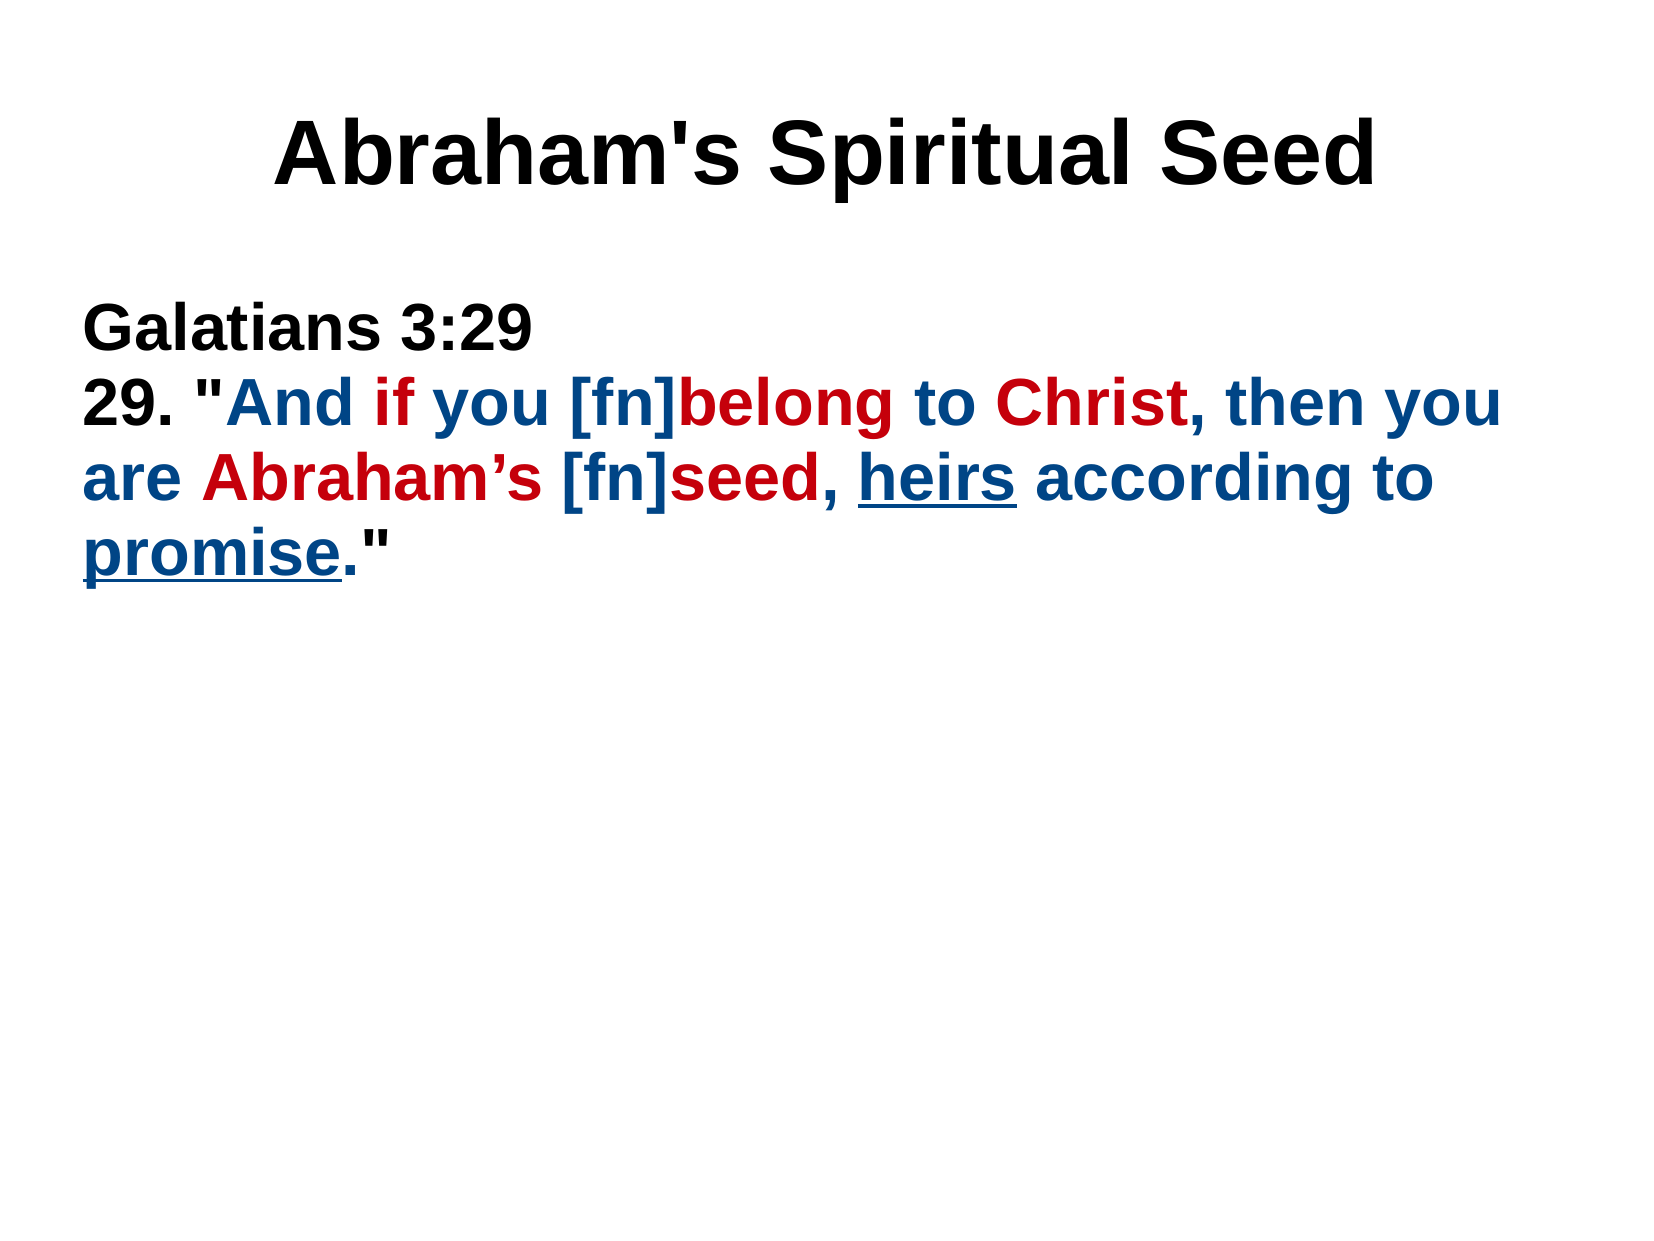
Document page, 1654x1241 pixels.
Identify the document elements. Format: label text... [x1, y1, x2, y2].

list Galatians 3:29 29. "And if you [fn]belong to Christ, then you are Abraham’s [fn]seed, heirs according to promise." [82, 290, 1571, 1109]
title Abraham's Spiritual Seed [82, 49, 1571, 257]
